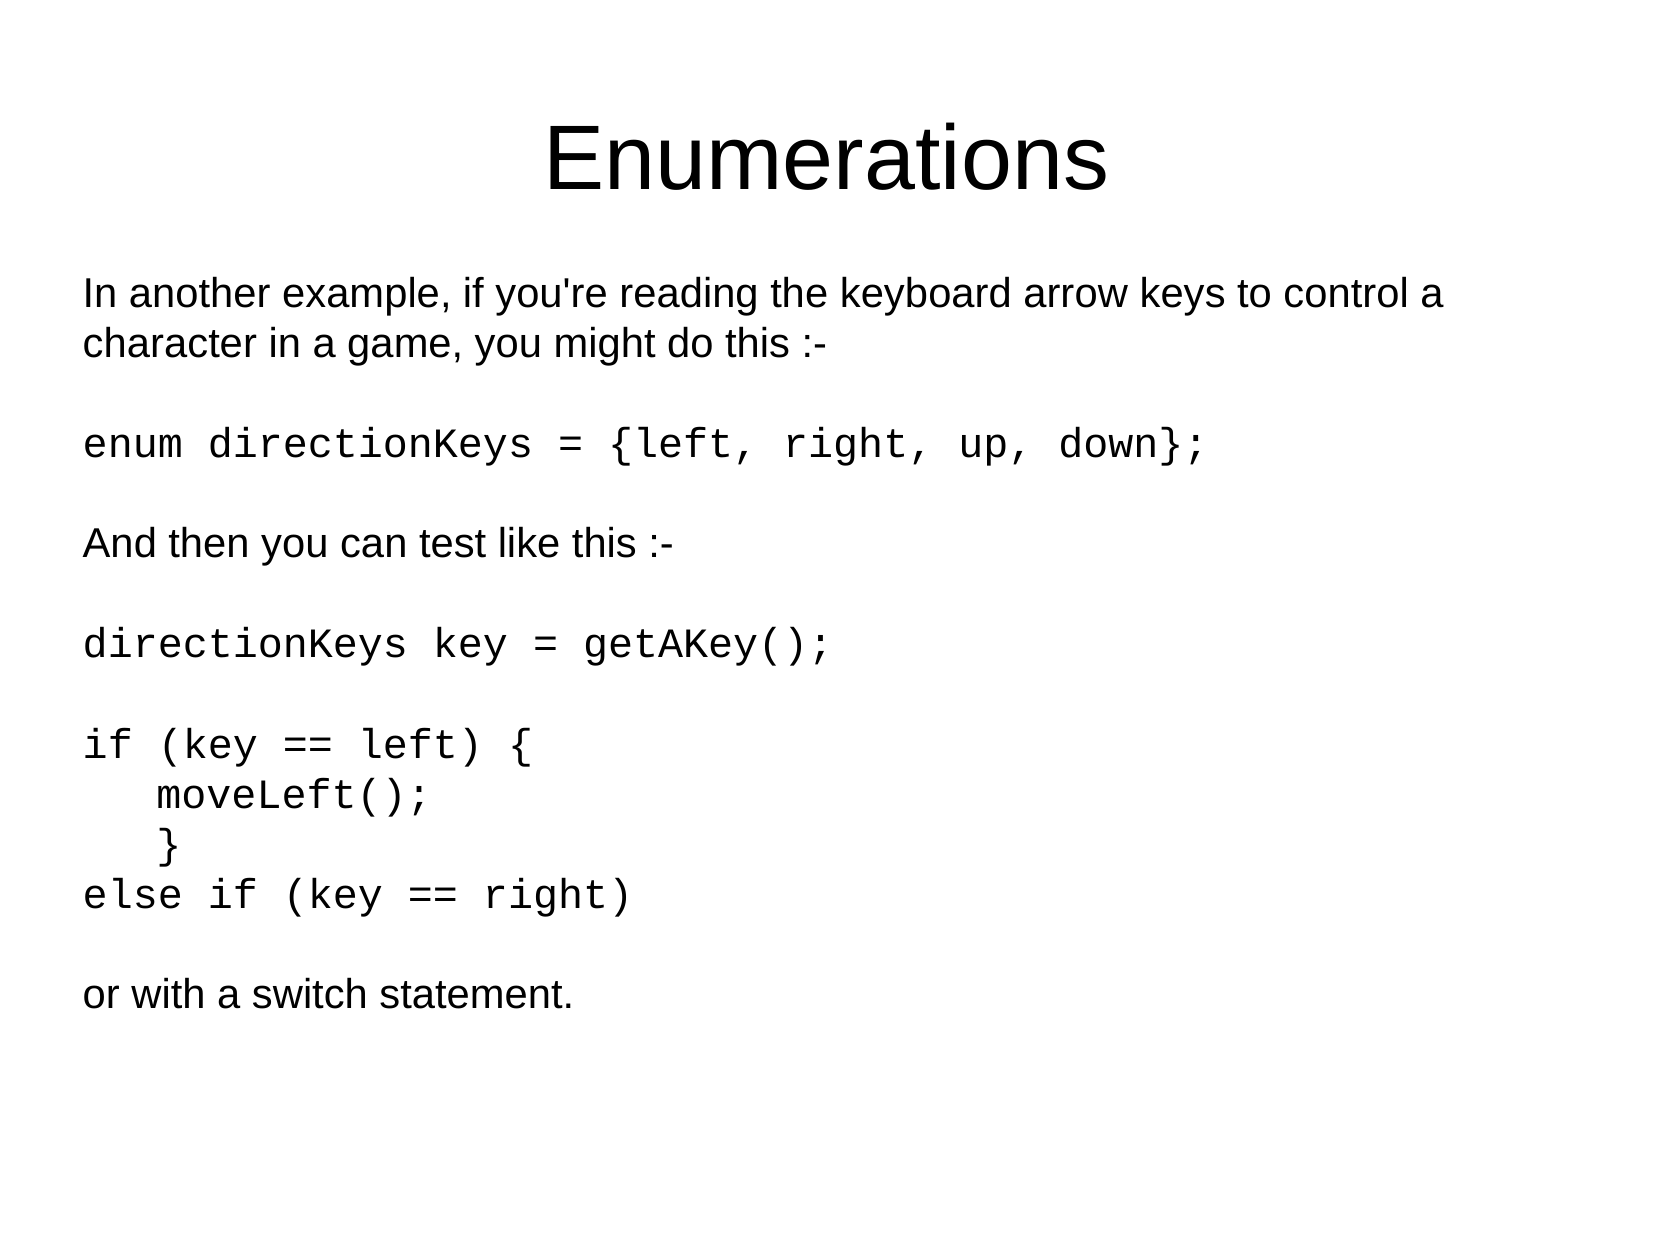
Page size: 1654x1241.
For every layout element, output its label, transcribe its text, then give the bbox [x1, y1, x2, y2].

title Enumerations [82, 49, 1571, 257]
subtitle In another example, if you're reading the keyboard arrow keys to control a character in a game, you might do this :- enum directionKeys = {left, right, up, down}; And then you can test like this :- directionKeys key = getAKey(); if (key == left) { moveLeft(); } else if (key == right) or with a switch statement. [82, 265, 1595, 1158]
